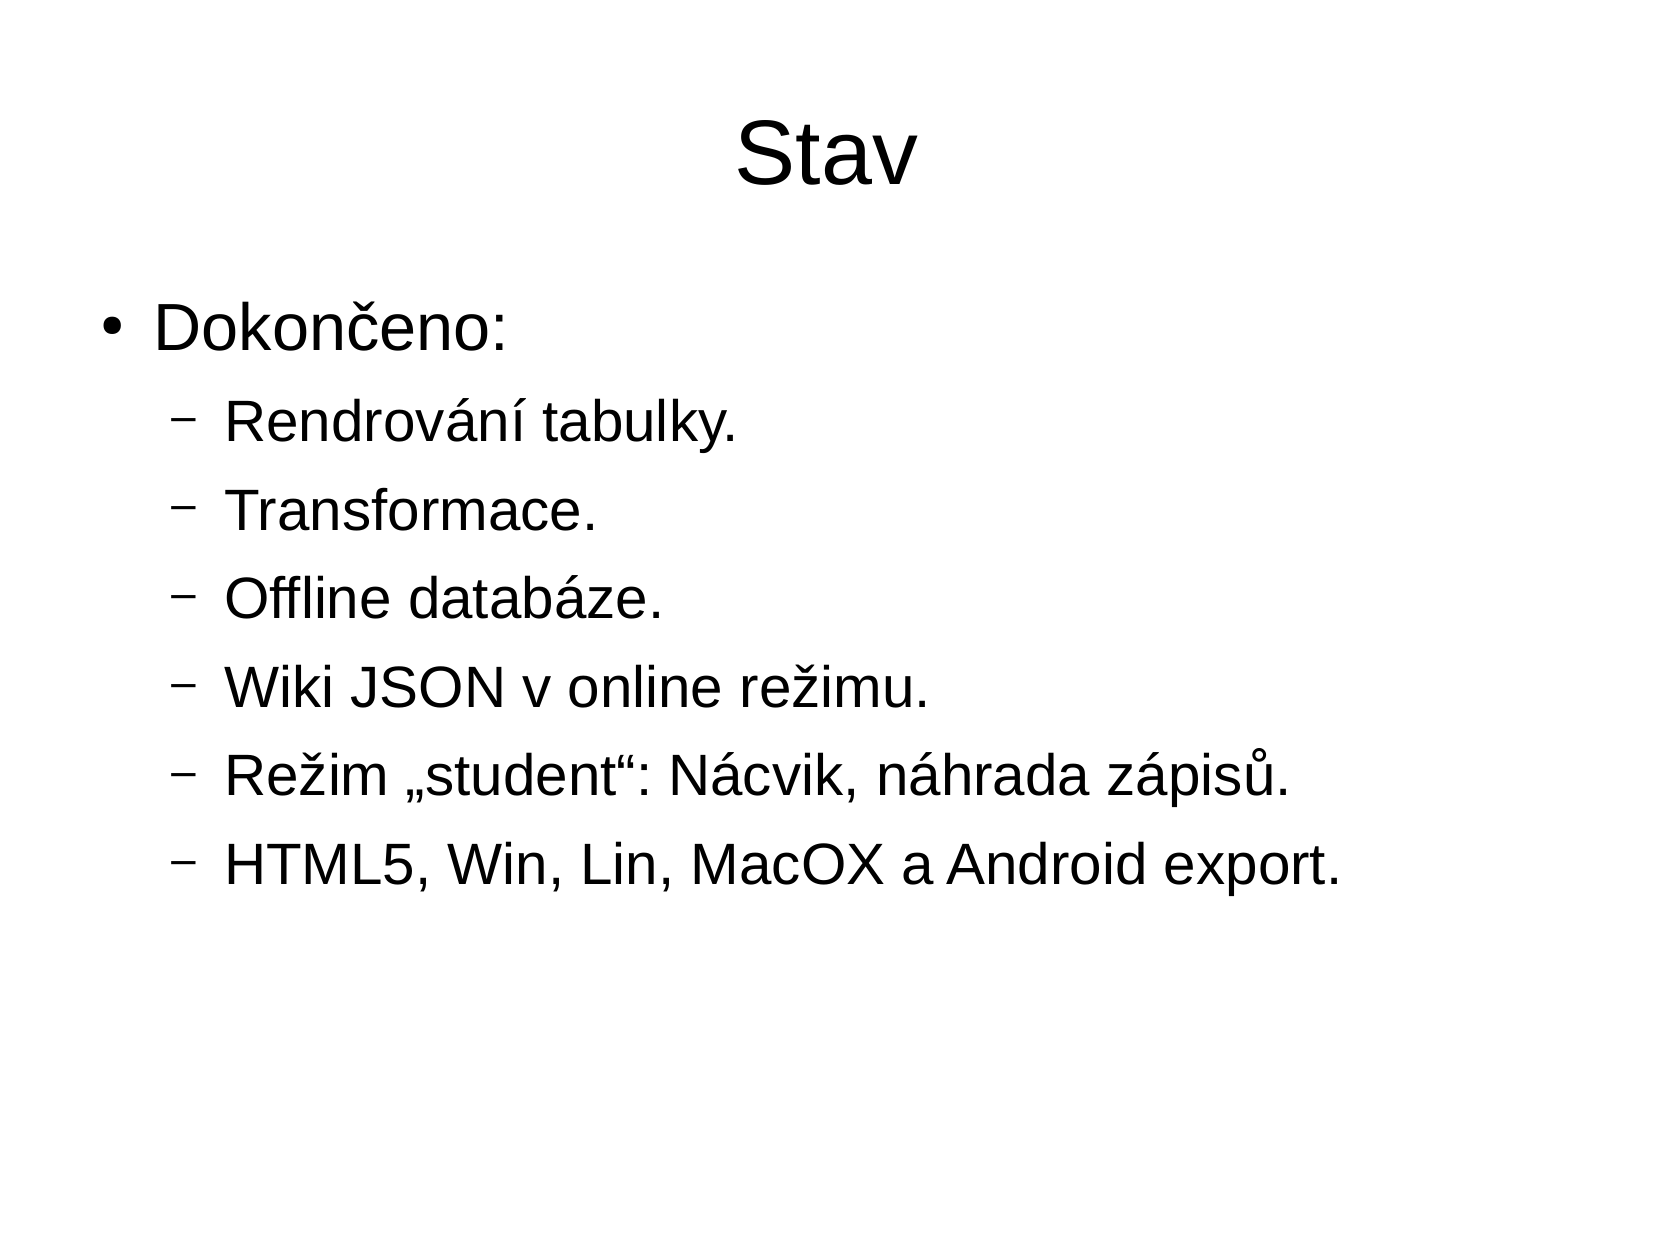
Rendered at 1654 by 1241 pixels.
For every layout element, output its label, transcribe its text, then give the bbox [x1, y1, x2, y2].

list Dokončeno: Rendrování tabulky. Transformace. Offline databáze. Wiki JSON v online režimu. Režim „student“: Nácvik, náhrada zápisů. HTML5, Win, Lin, MacOX a Android export. [82, 290, 1571, 1010]
title Stav [82, 49, 1571, 257]
